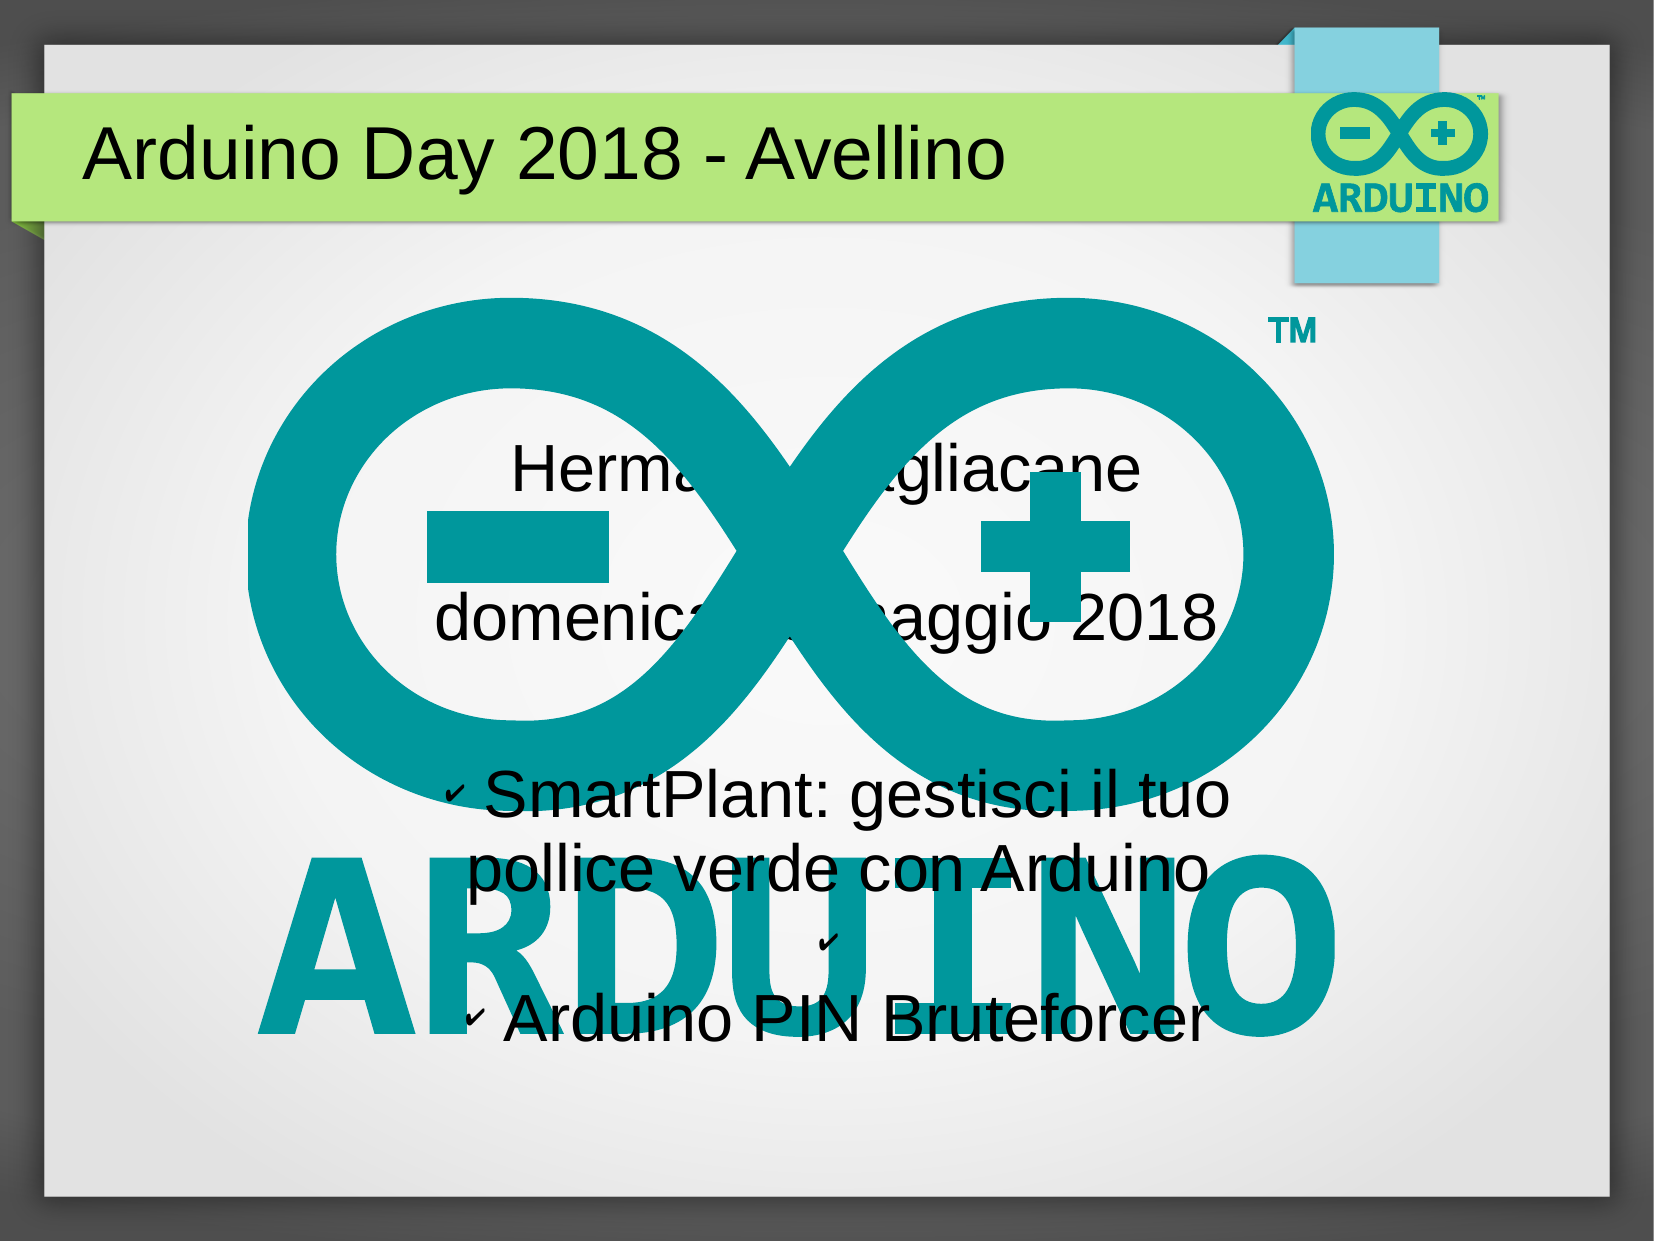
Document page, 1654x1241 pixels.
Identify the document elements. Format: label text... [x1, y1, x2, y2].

subtitle Hermann Magliacane domenica 13 maggio 2018 [82, 295, 1571, 1015]
picture [0, 0, 1654, 1241]
title Arduino Day 2018 - Avellino [82, 94, 1264, 213]
text_box SmartPlant: gestisci il tuo pollice verde con Arduino Arduino PIN Bruteforcer [377, 367, 1300, 1146]
